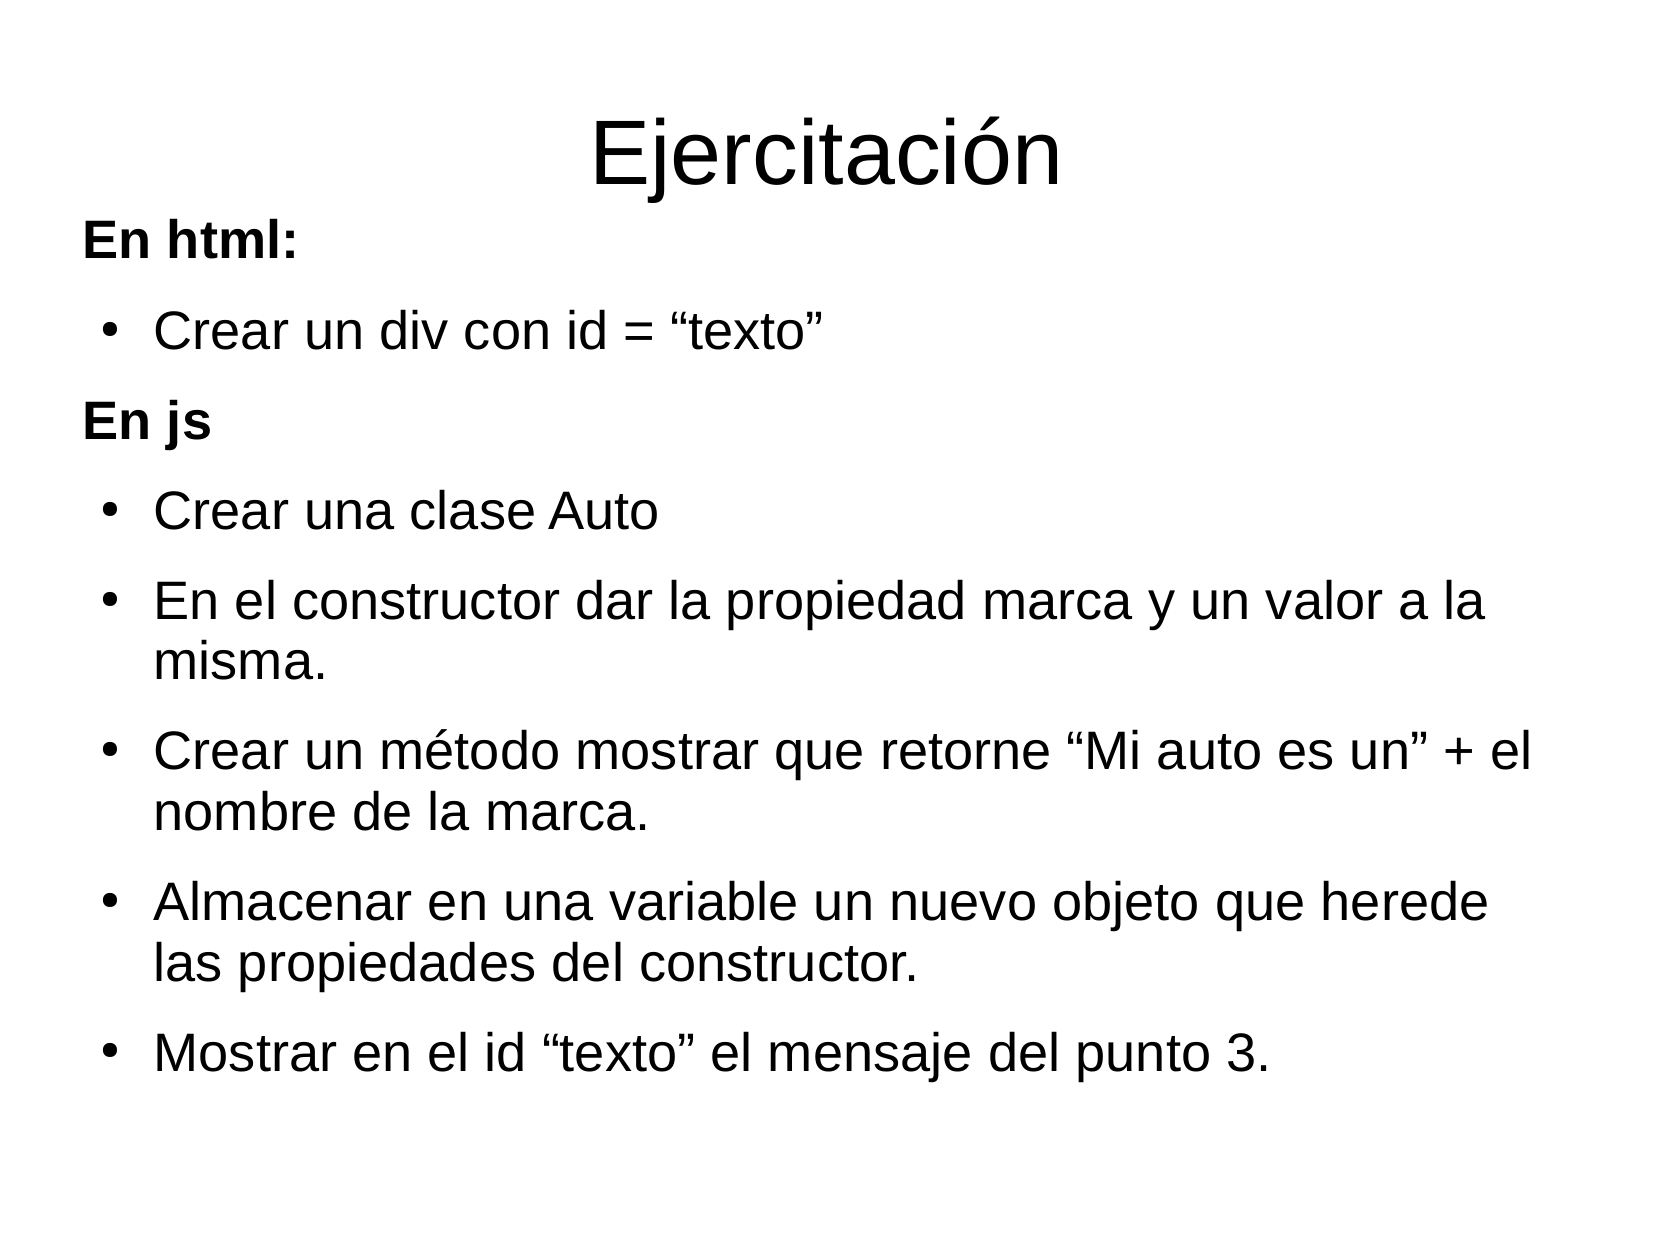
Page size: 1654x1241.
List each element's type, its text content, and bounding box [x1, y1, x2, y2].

title Ejercitación [82, 49, 1571, 210]
list En html: Crear un div con id = “texto” En js Crear una clase Auto En el constructor dar la propiedad marca y un valor a la misma. Crear un método mostrar que retorne “Mi auto es un” + el nombre de la marca. Almacenar en una variable un nuevo objeto que herede las propiedades del constructor. Mostrar en el id “texto” el mensaje del punto 3. [82, 210, 1571, 1083]
